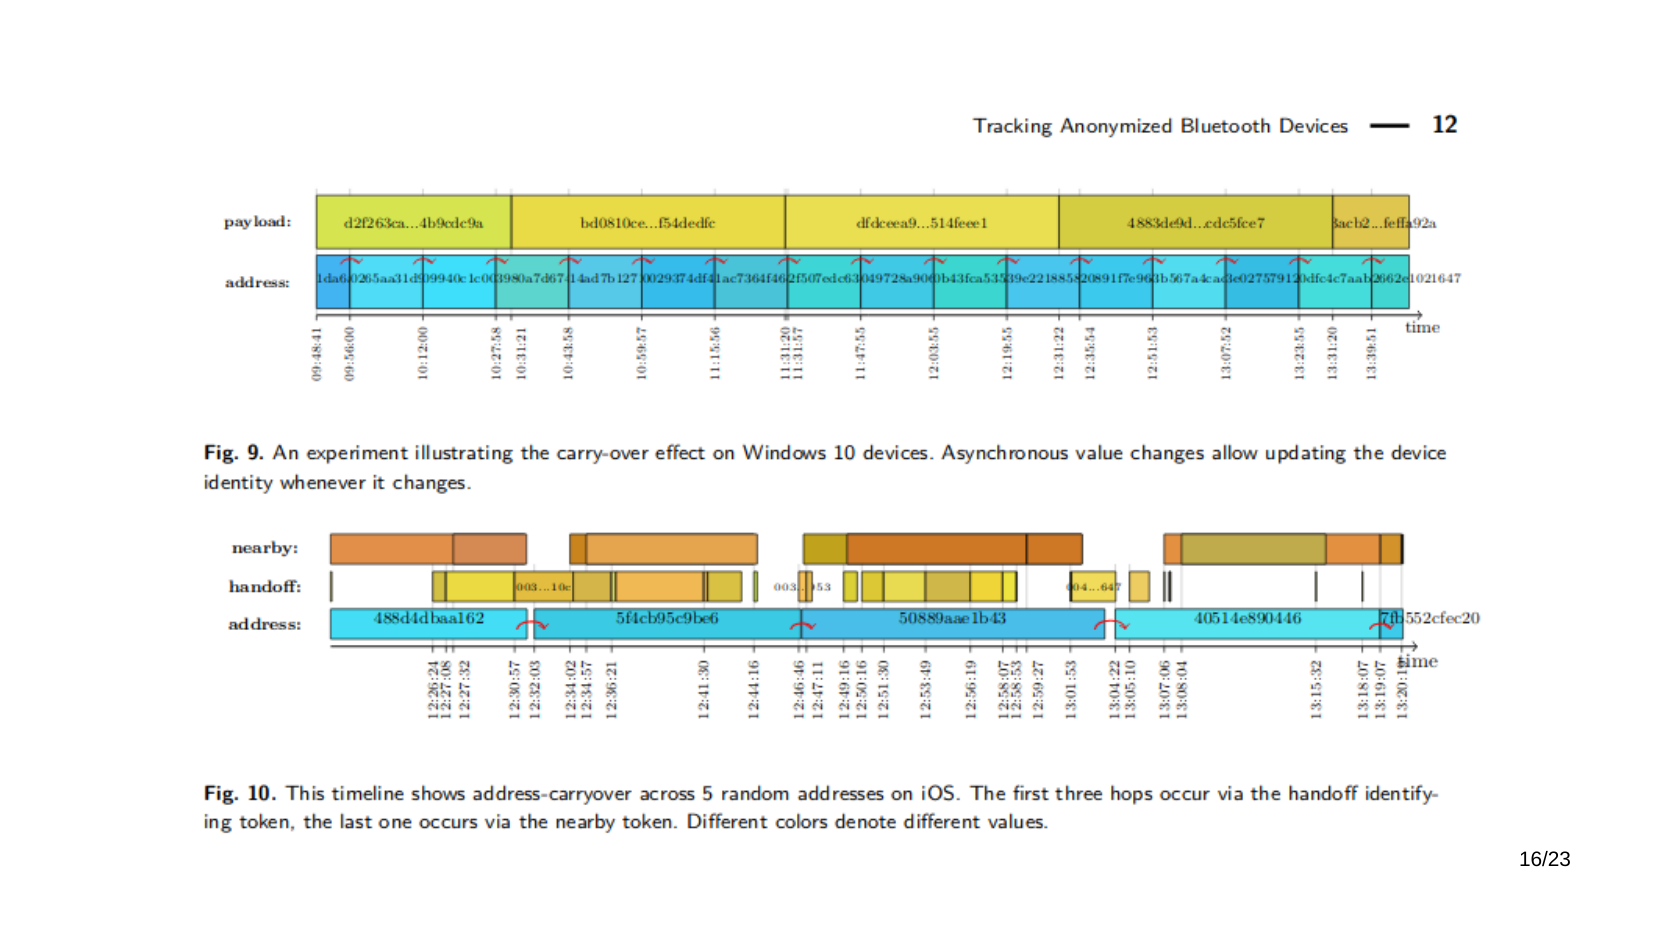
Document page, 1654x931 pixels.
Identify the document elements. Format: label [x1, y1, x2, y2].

picture [135, 75, 1518, 855]
